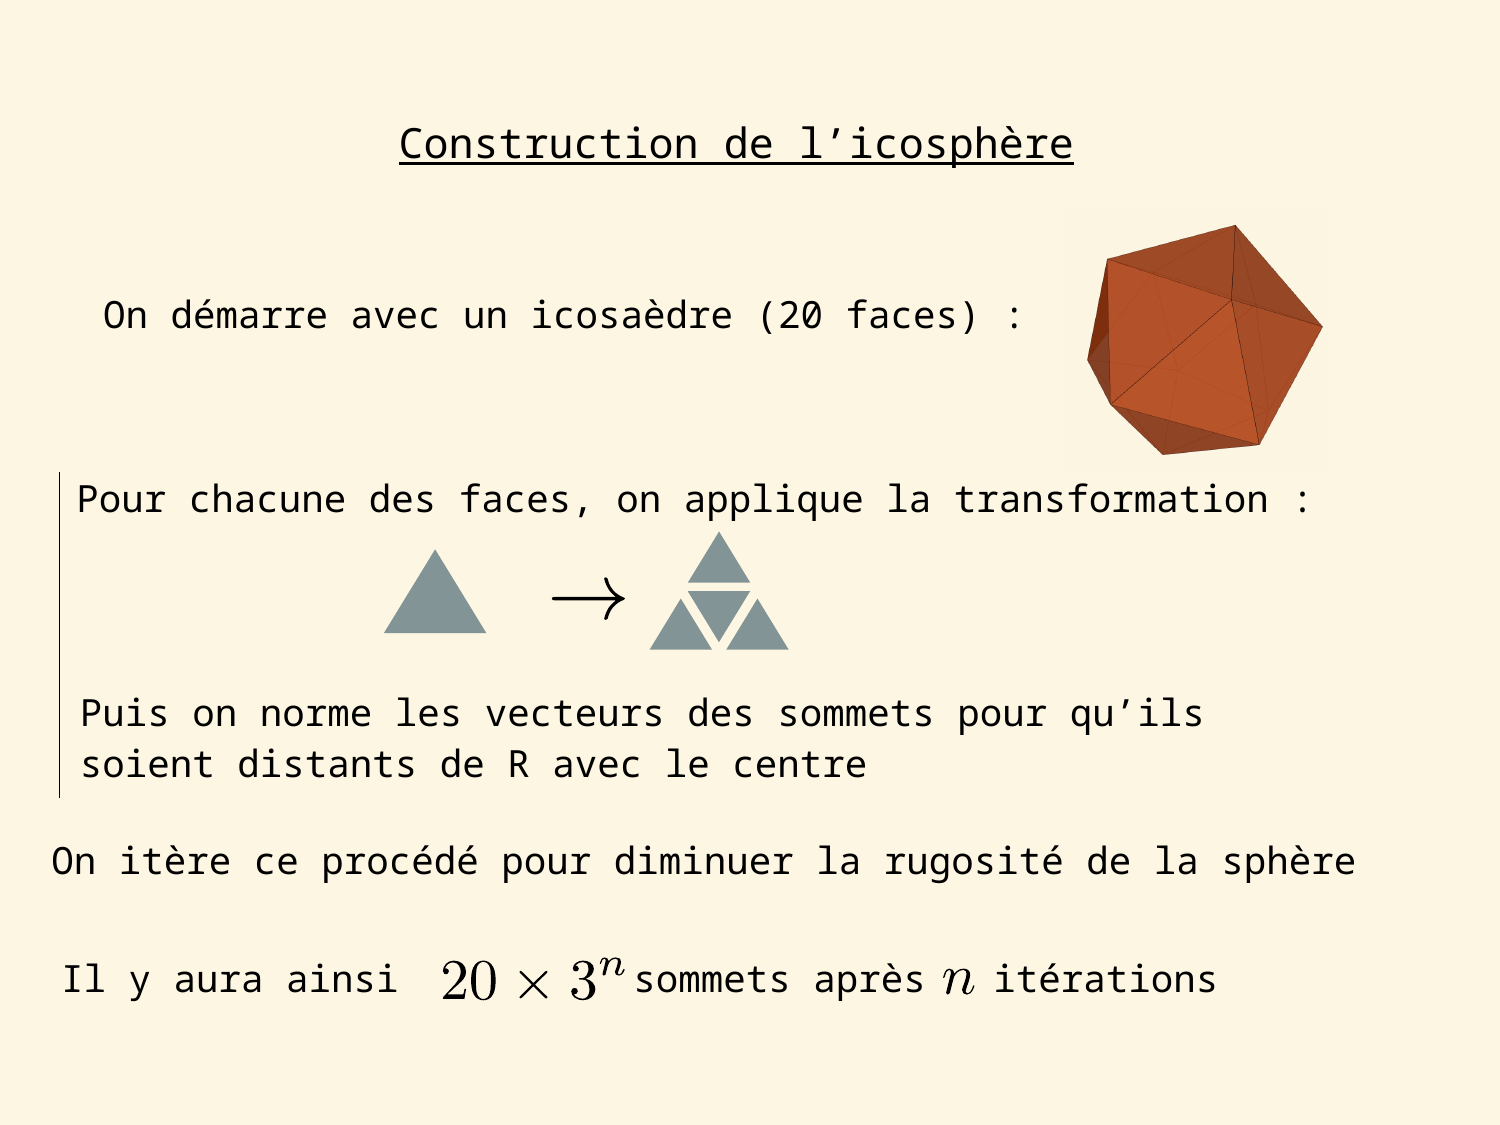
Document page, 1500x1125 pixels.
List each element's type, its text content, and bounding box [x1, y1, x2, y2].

text_box [519, 970, 548, 999]
text_box [383, 549, 487, 634]
text_box [726, 598, 789, 650]
text_box Puis on norme les vecteurs des sommets pour qu’ils soient distants de R avec le centre [64, 679, 1329, 797]
text_box sommets après itérations [618, 944, 1300, 1011]
text_box On itère ce procédé pour diminuer la rugosité de la sphère [36, 826, 1372, 893]
picture [1062, 206, 1329, 465]
text_box [442, 960, 467, 999]
text_box On démarre avec un icosaèdre (20 faces) : [88, 281, 1063, 348]
text_box [571, 960, 596, 1001]
text_box Construction de l’icosphère [383, 88, 1123, 197]
text_box [687, 591, 751, 643]
text_box Pour chacune des faces, on applique la transformation : [61, 465, 1329, 532]
text_box [687, 532, 751, 583]
text_box [649, 598, 713, 650]
text_box [599, 957, 625, 976]
text_box Il y aura ainsi [46, 944, 414, 1011]
text_box [551, 577, 625, 621]
text_box [943, 968, 975, 995]
text_box [471, 960, 496, 1001]
